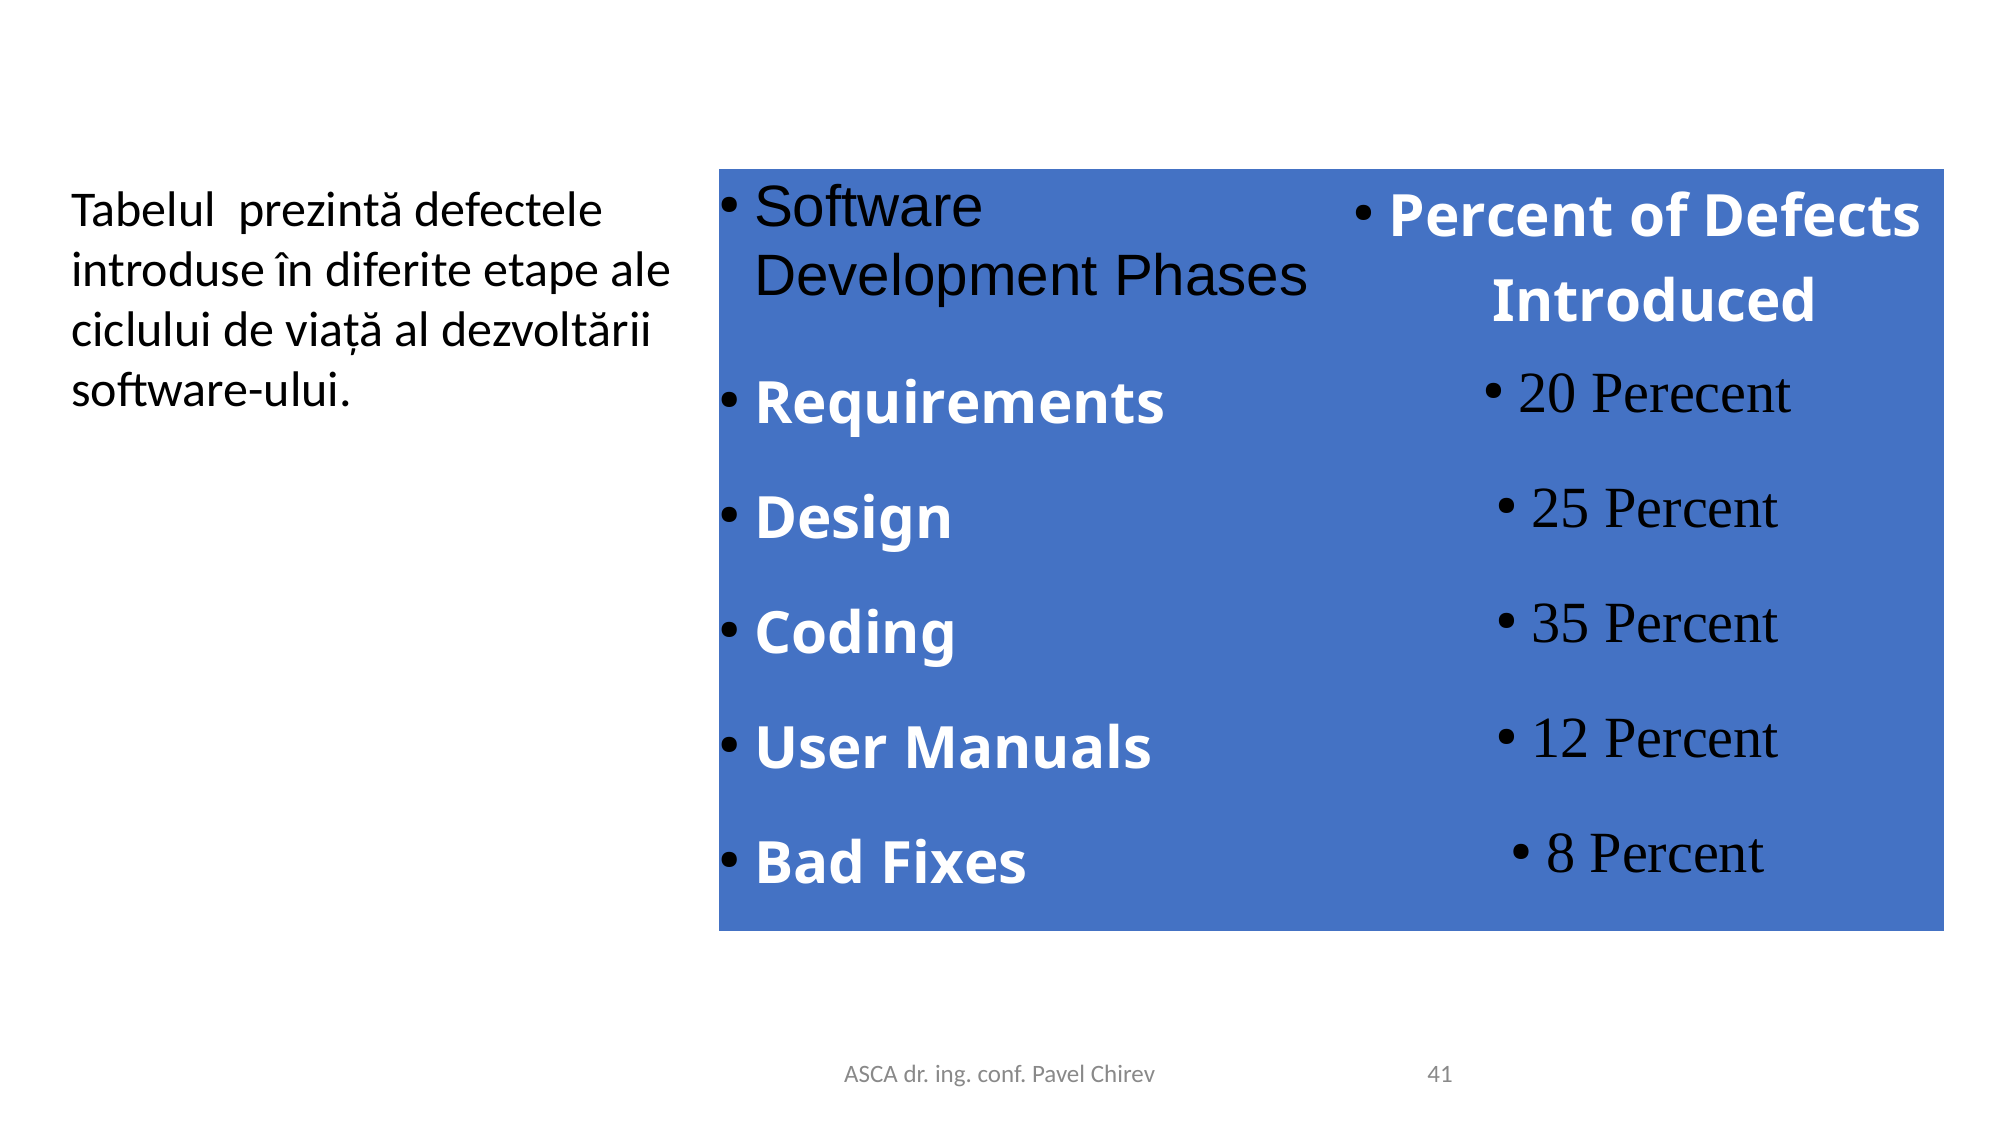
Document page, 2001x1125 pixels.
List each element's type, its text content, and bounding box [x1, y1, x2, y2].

table_cell Requirements [719, 356, 1331, 471]
table_cell Coding [719, 586, 1331, 701]
table_cell 8 Percent [1331, 816, 1944, 931]
table_cell Design [719, 471, 1331, 586]
table_cell 25 Percent [1331, 471, 1944, 586]
text_box Tabelul prezintă defectele introduse în diferite etape ale ciclului de viață al dezvoltării software-ului. [56, 168, 726, 427]
table_cell 12 Percent [1331, 701, 1944, 816]
table_cell Bad Fixes [719, 816, 1331, 931]
table_cell 35 Percent [1331, 586, 1944, 701]
table_header Software Development Phases [726, 169, 1331, 356]
table_cell 20 Perecent [1331, 356, 1944, 471]
table_cell User Manuals [719, 701, 1331, 816]
text_box ASCA dr. ing. conf. Pavel Chirev [662, 1042, 1338, 1103]
table_header Percent of Defects Introduced [1331, 169, 1944, 356]
text_box [1412, 1042, 1863, 1103]
